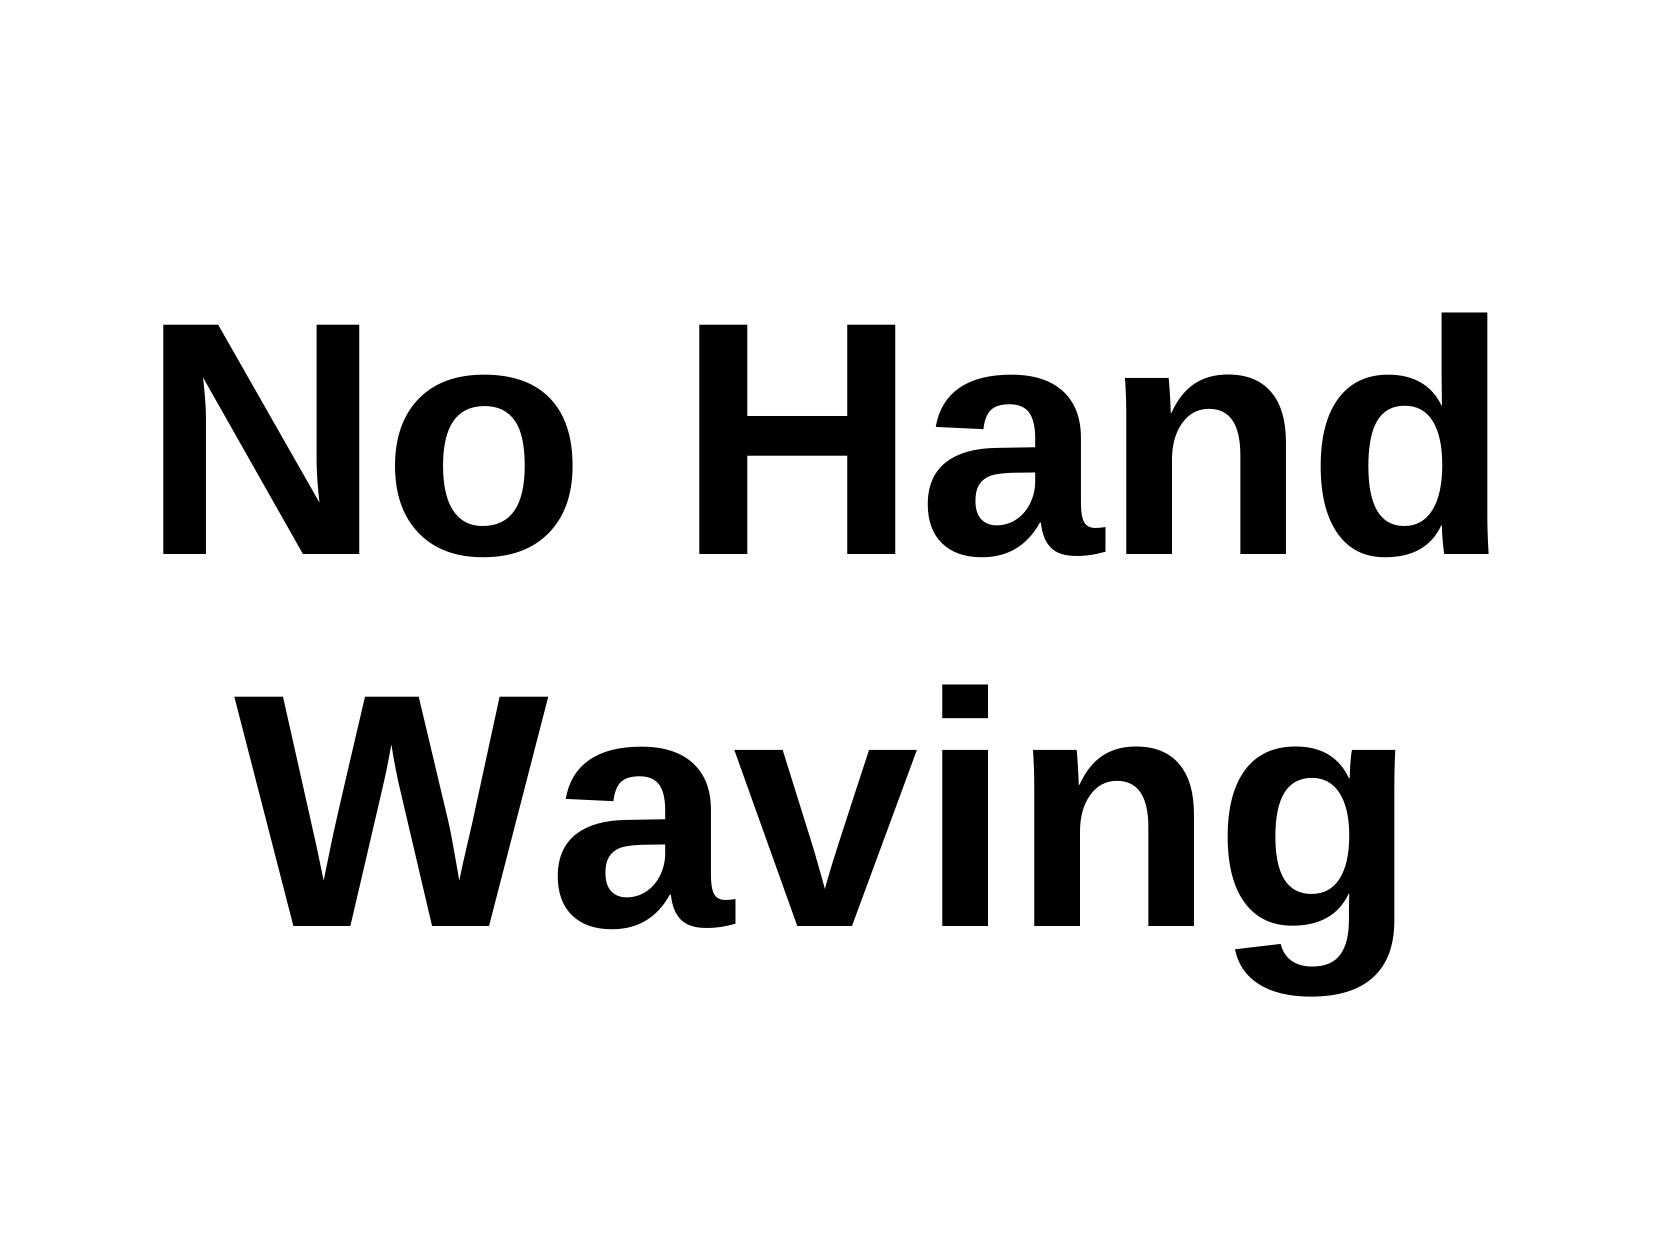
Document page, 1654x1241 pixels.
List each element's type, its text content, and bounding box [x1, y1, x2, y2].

title No Hand Waving [82, 49, 1571, 1201]
